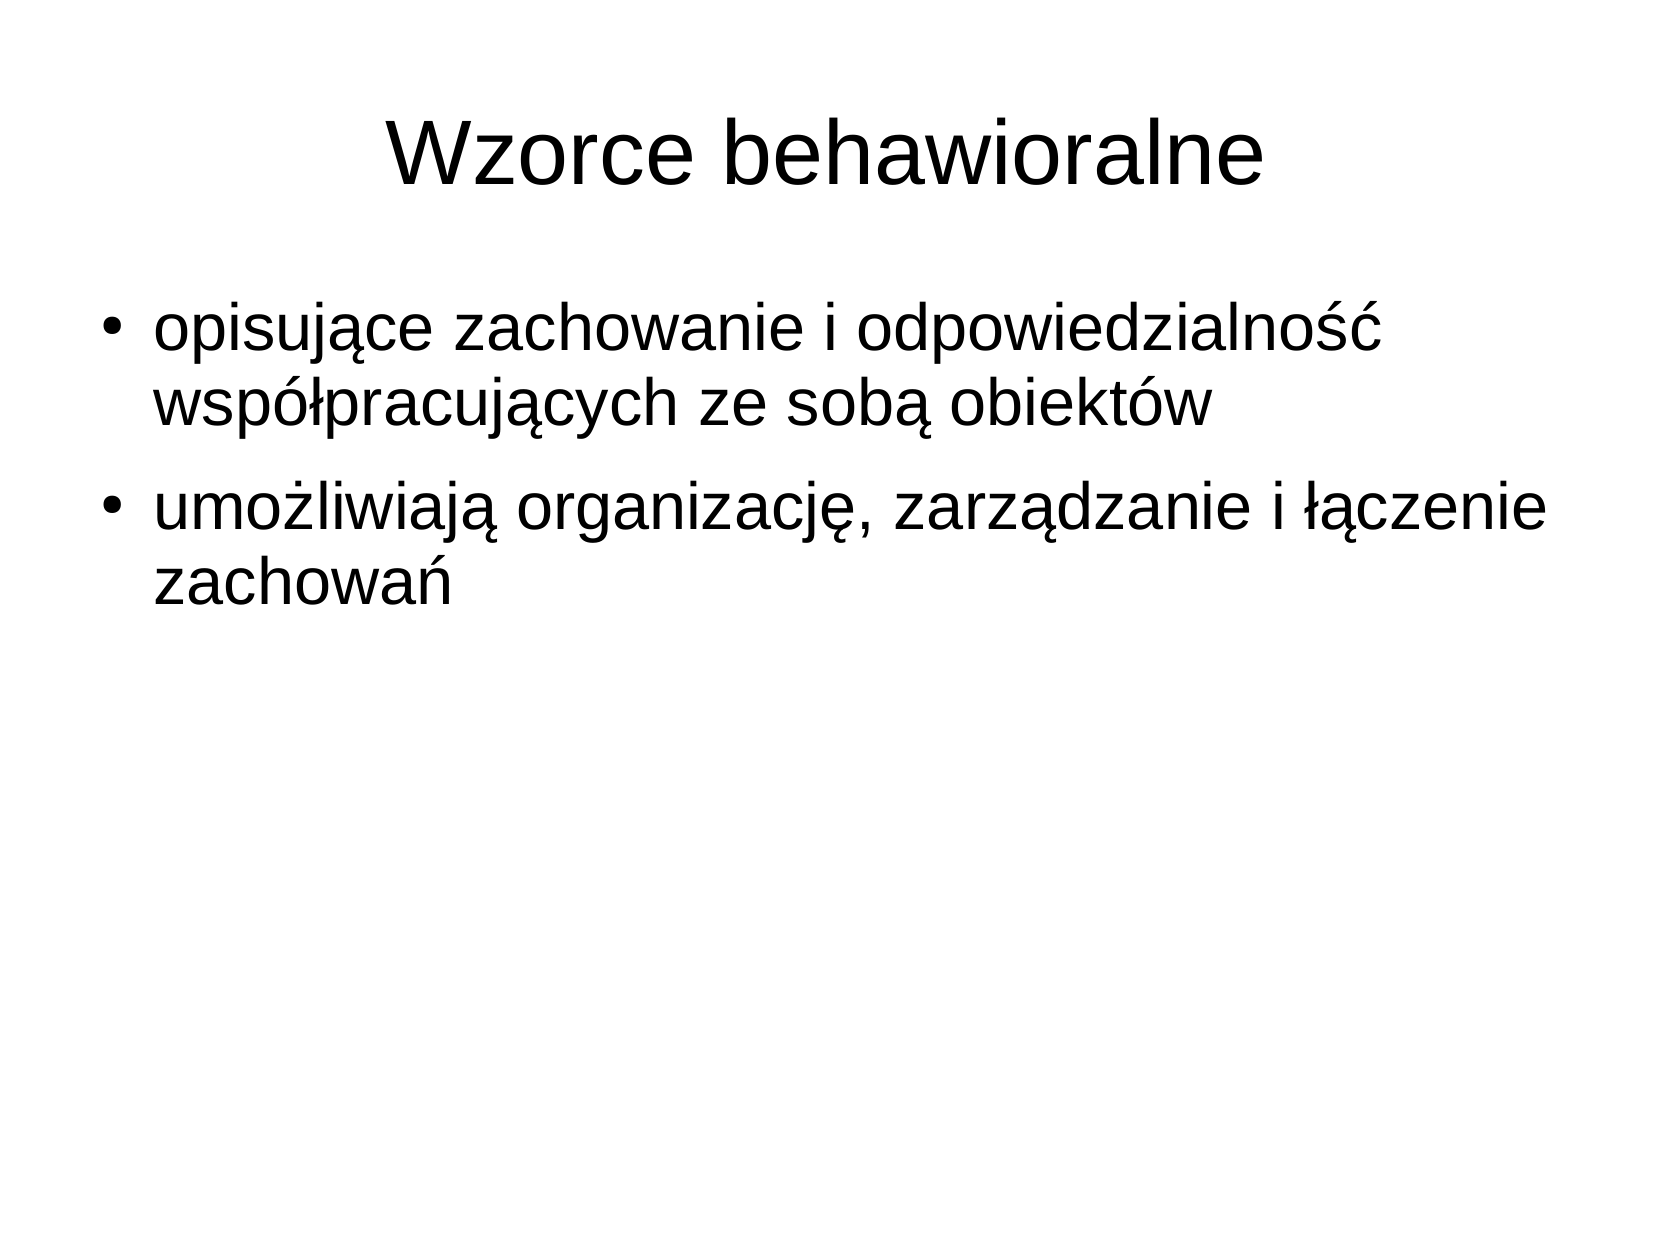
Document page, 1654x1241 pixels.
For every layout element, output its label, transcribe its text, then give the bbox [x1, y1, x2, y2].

title Wzorce behawioralne [82, 49, 1571, 257]
list opisujące zachowanie i odpowiedzialność współpracujących ze sobą obiektów umożliwiają organizację, zarządzanie i łączenie zachowań [82, 290, 1571, 1010]
